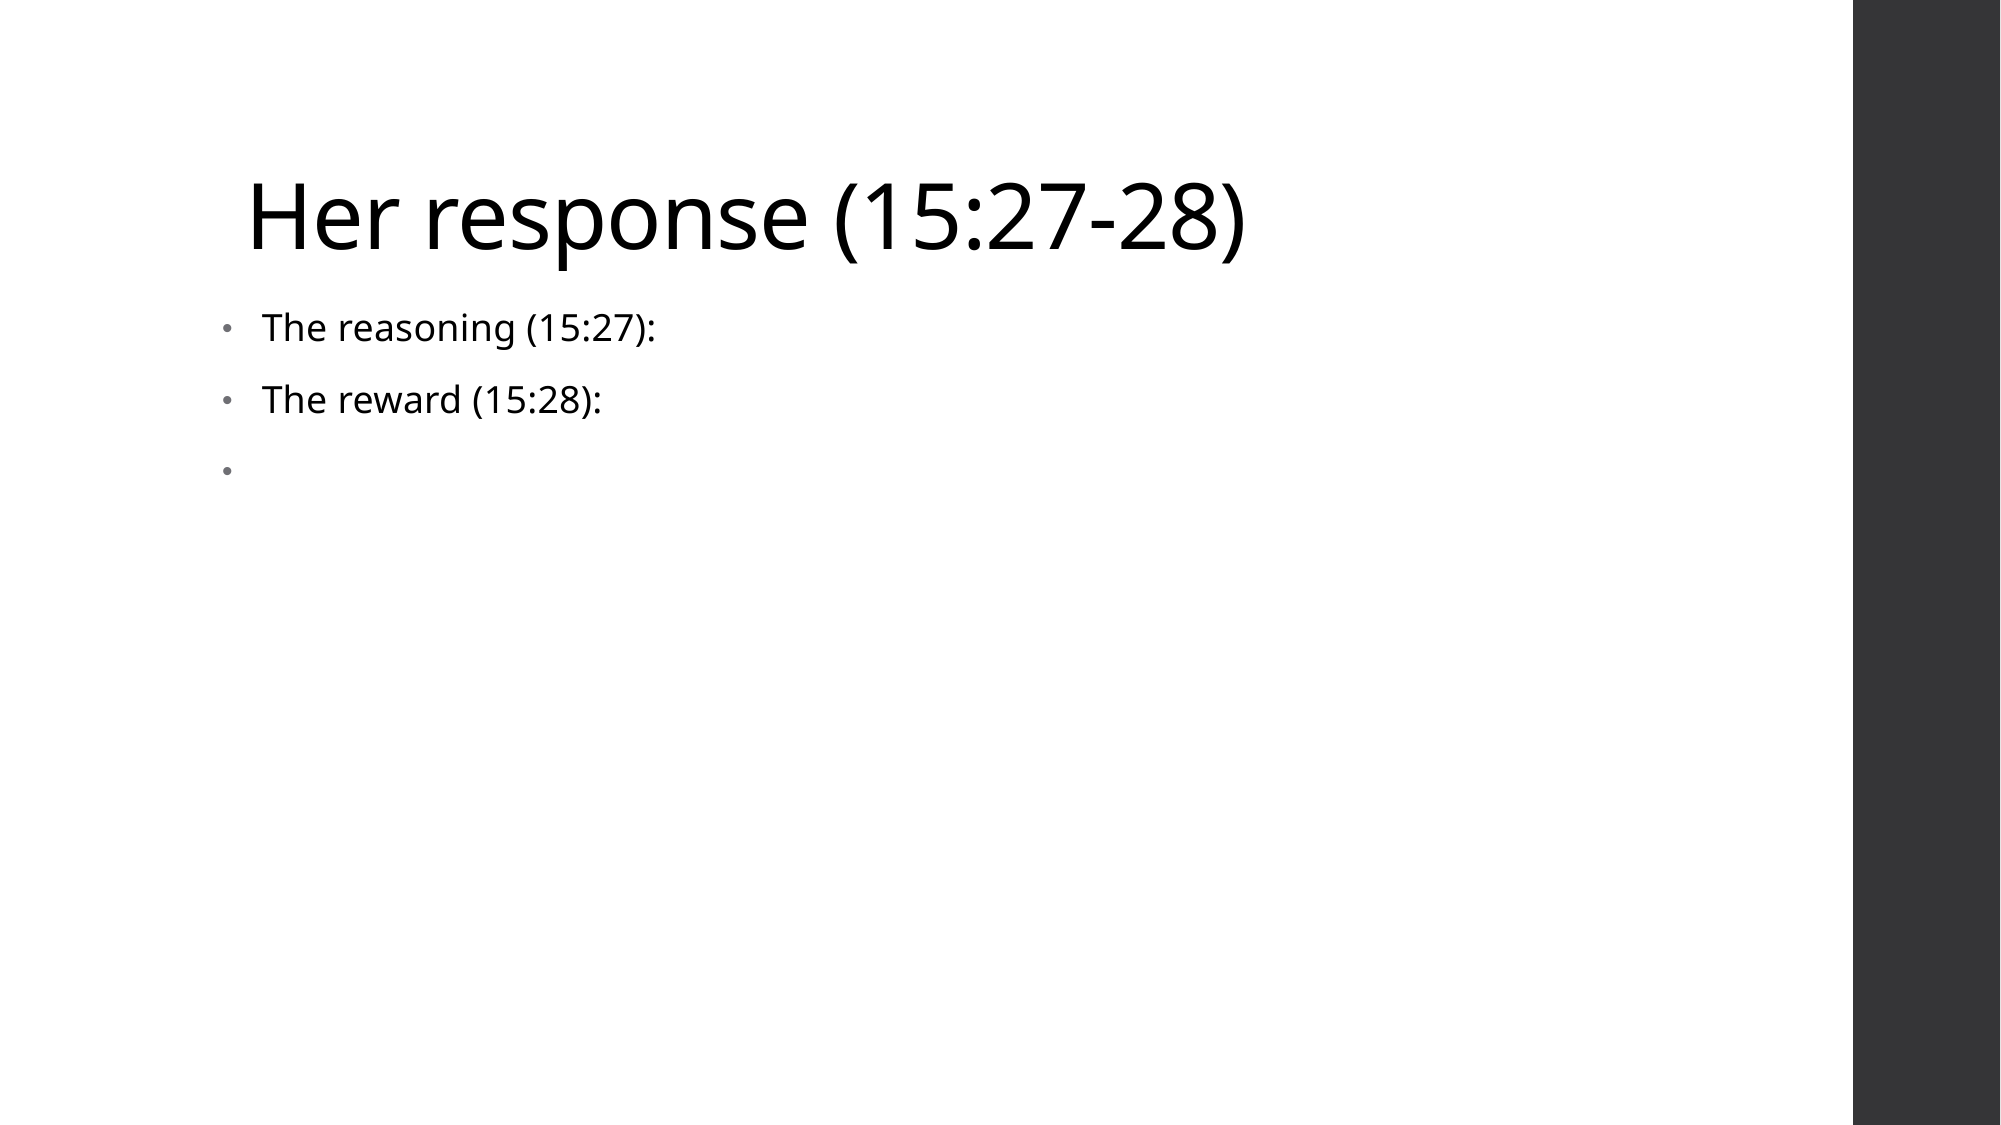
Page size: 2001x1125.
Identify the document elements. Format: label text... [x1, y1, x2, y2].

list The reasoning (15:27): The reward (15:28): [206, 299, 1617, 1014]
title Her response (15:27-28) [206, 60, 1797, 278]
